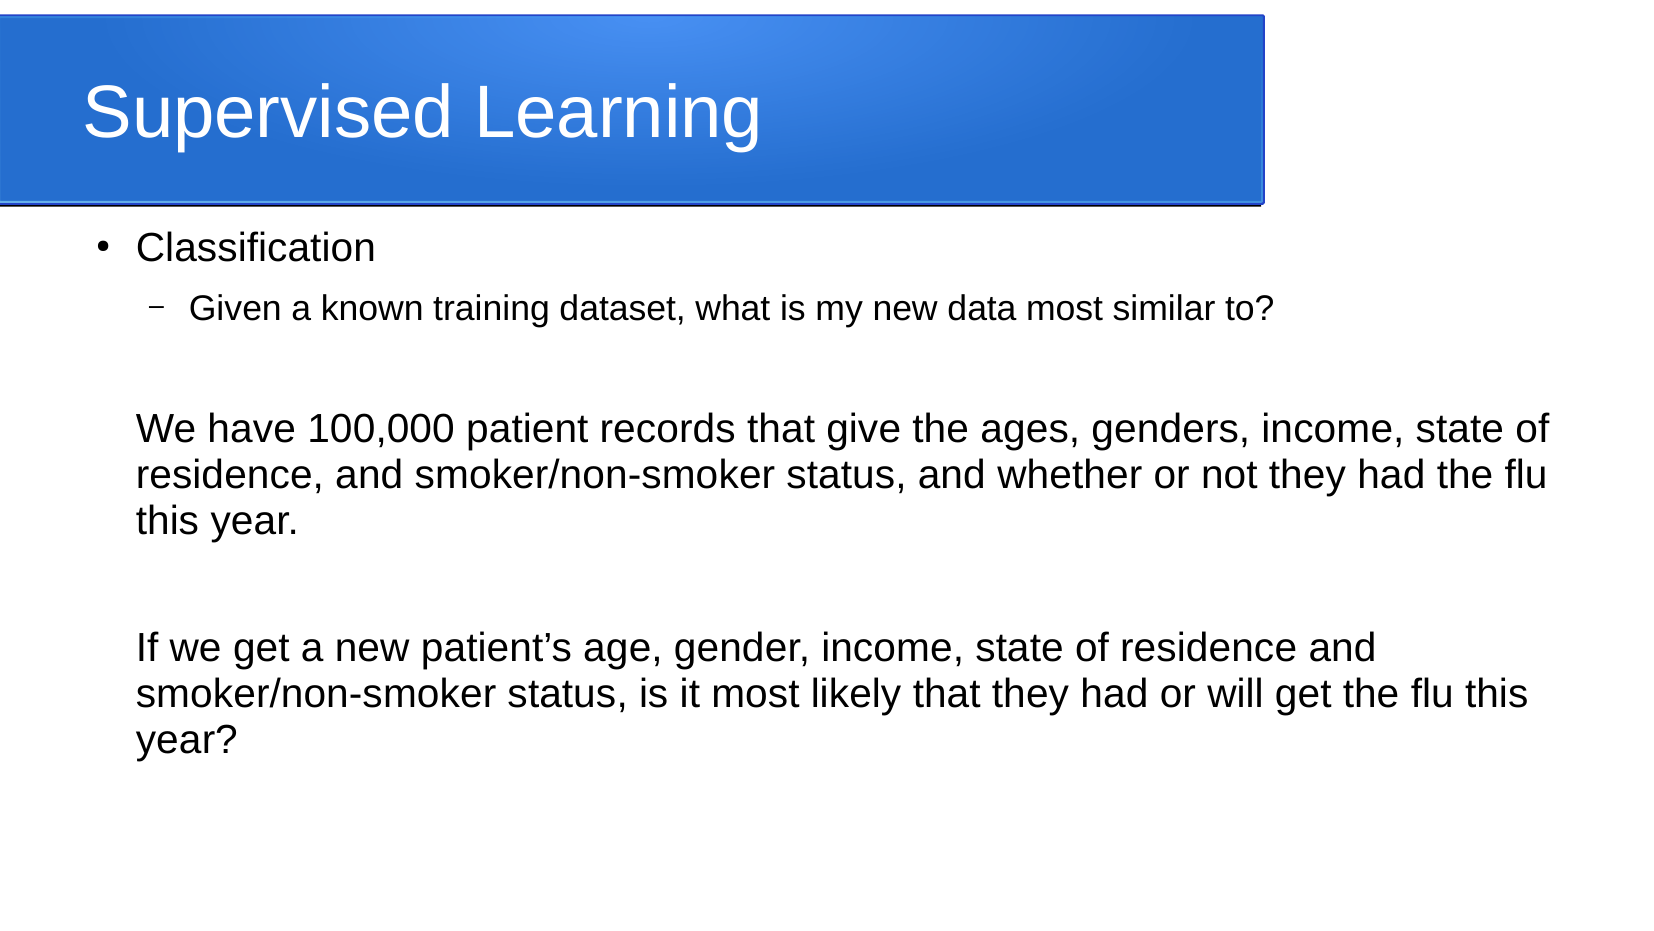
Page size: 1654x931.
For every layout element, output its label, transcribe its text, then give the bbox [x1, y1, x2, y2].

list Classification Given a known training dataset, what is my new data most similar to? We have 100,000 patient records that give the ages, genders, income, state of residence, and smoker/non-smoker status, and whether or not they had the flu this year. If we get a new patient’s age, gender, income, state of residence and smoker/non-smoker status, is it most likely that they had or will get the flu this year? [82, 224, 1571, 764]
title Supervised Learning [82, 35, 1235, 189]
